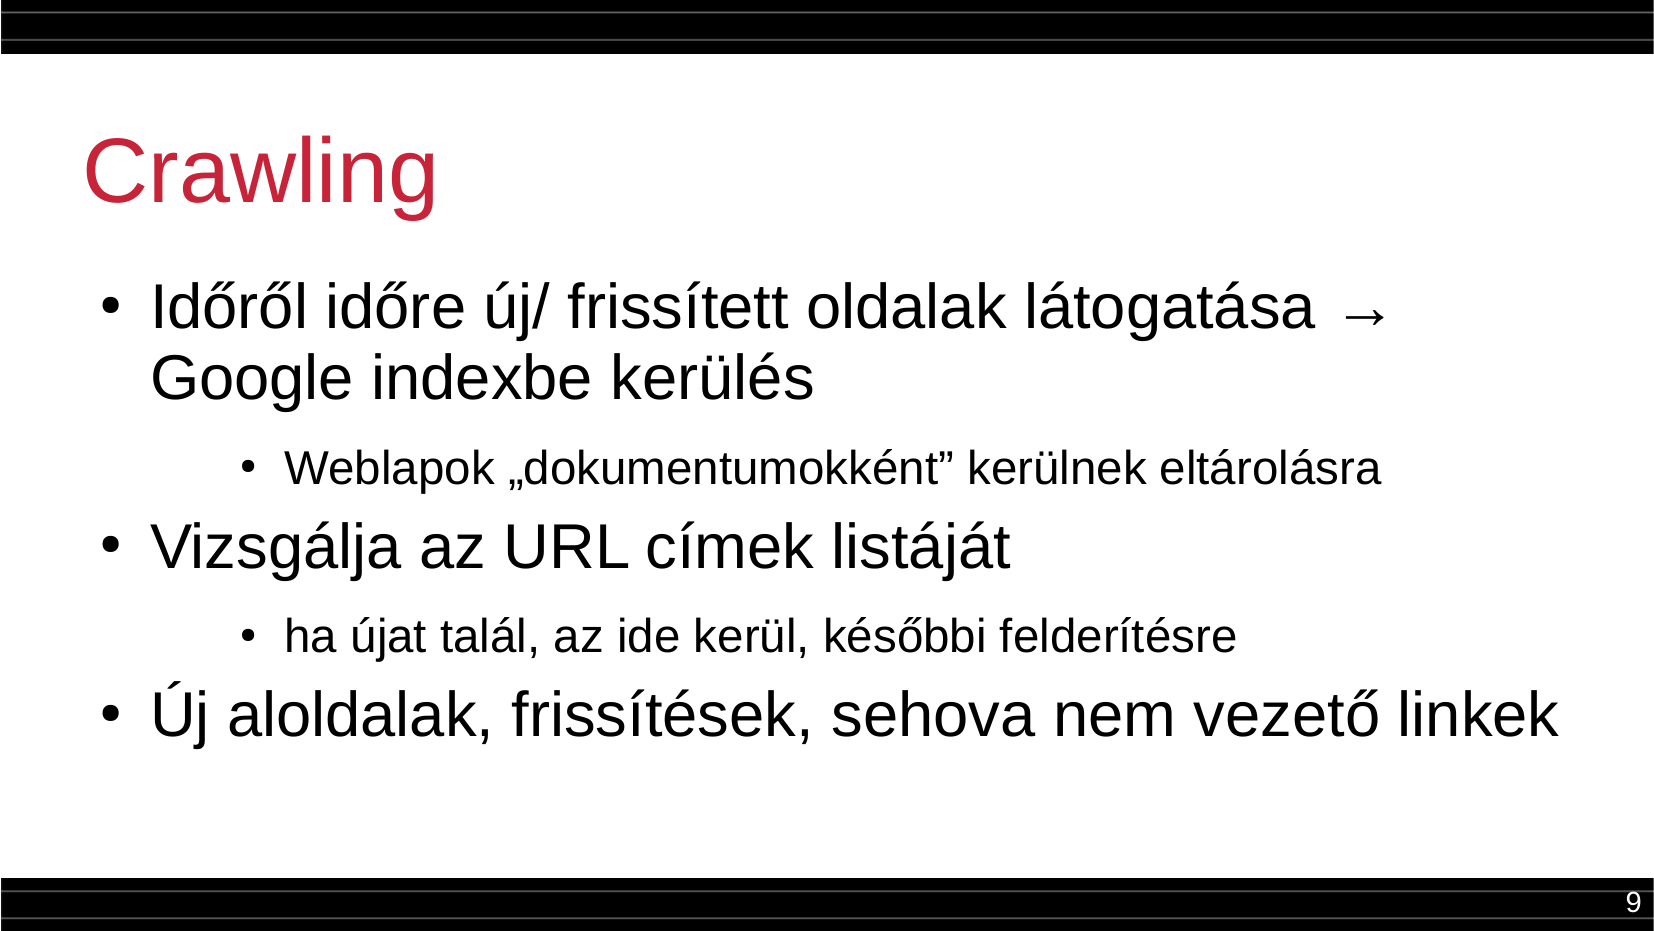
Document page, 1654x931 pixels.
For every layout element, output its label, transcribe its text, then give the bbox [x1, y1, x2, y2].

picture [1, 0, 1654, 54]
picture [1, 878, 1654, 931]
title Crawling [82, 92, 1571, 249]
list Időről időre új/ frissített oldalak látogatása → Google indexbe kerülés Weblapok „dokumentumokként” kerülnek eltárolásra Vizsgálja az URL címek listáját ha újat talál, az ide kerül, későbbi felderítésre Új aloldalak, frissítések, sehova nem vezető linkek [82, 271, 1571, 758]
